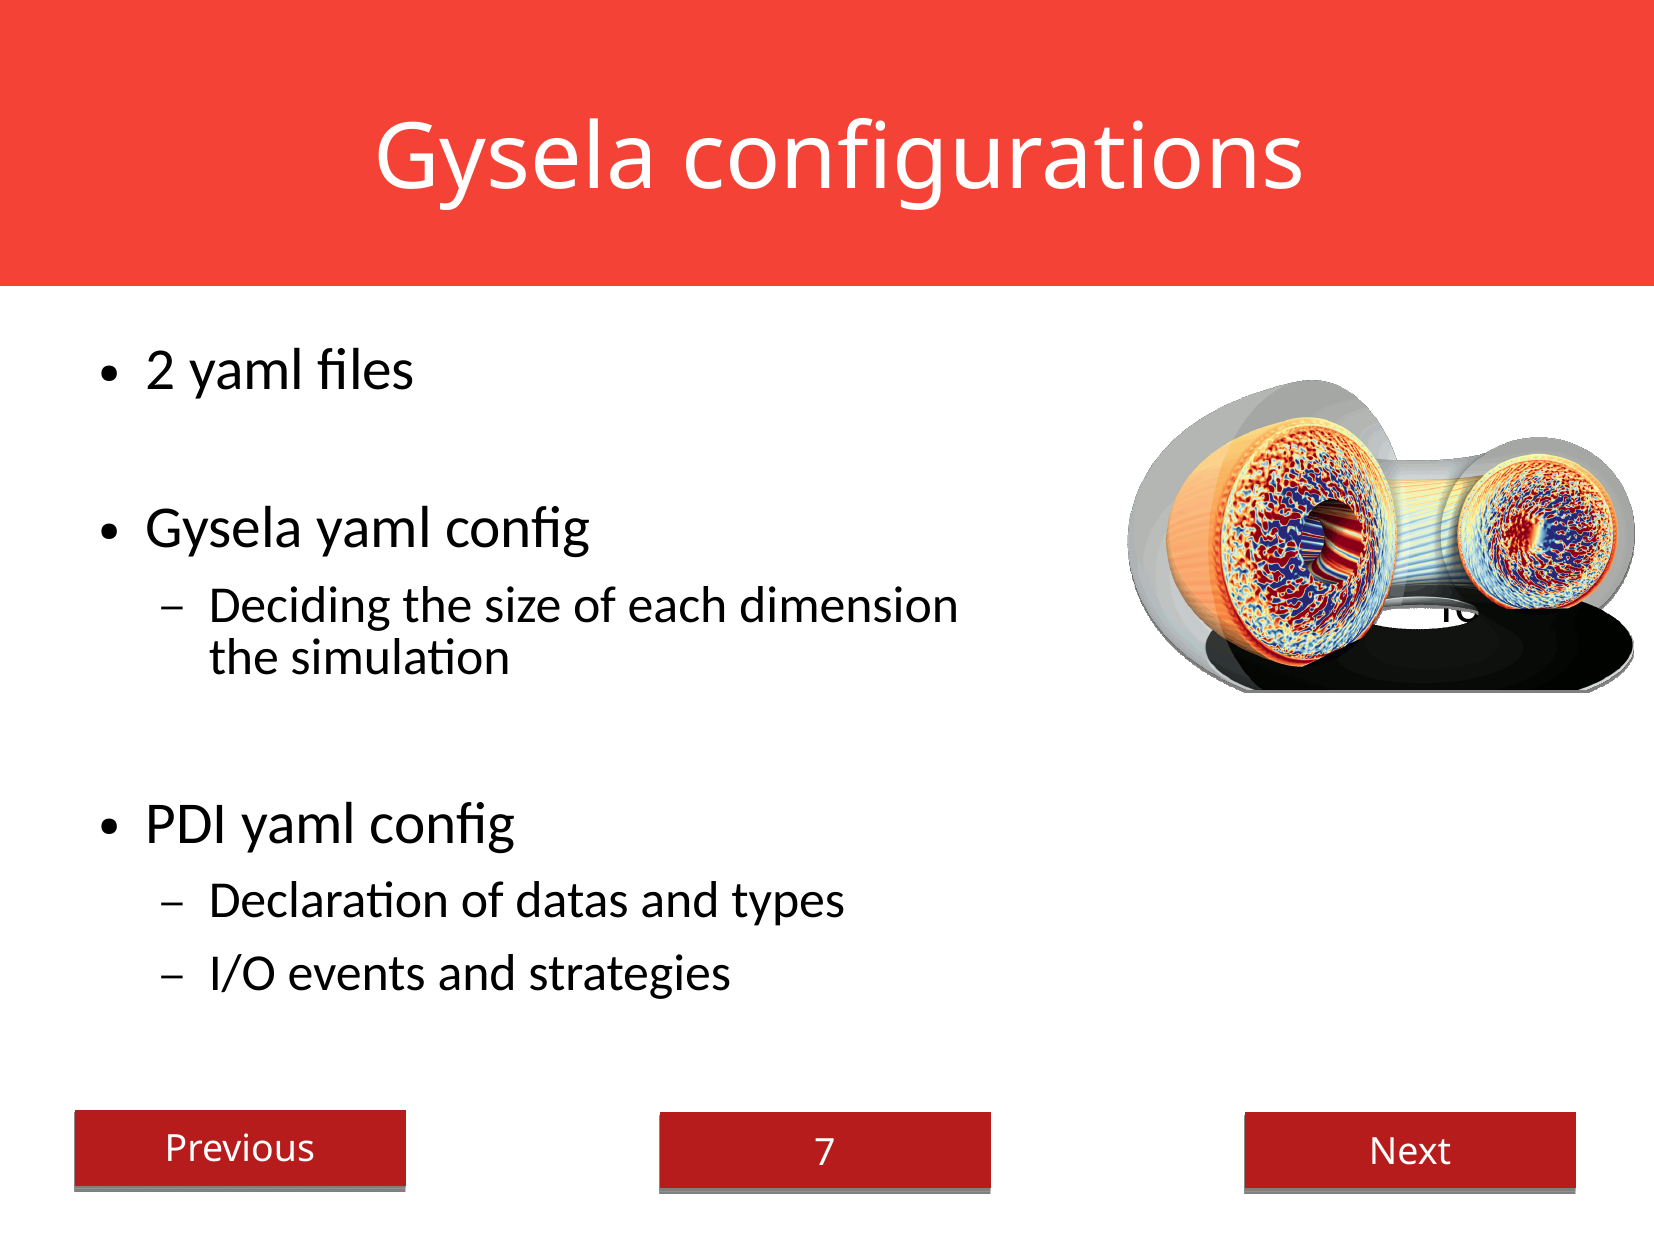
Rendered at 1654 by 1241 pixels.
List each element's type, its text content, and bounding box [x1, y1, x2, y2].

text_box <numéro> [690, 1117, 961, 1188]
text_box Previous [75, 1110, 406, 1186]
title Gysela configurations [60, 49, 1621, 257]
text_box Next [1245, 1112, 1576, 1188]
text_box [660, 1112, 991, 1188]
list 2 yaml files Gysela yaml config Deciding the size of each dimension for the simulation PDI yaml config Declaration of datas and types I/O events and strategies [82, 345, 1571, 1010]
picture [1050, 376, 1654, 691]
